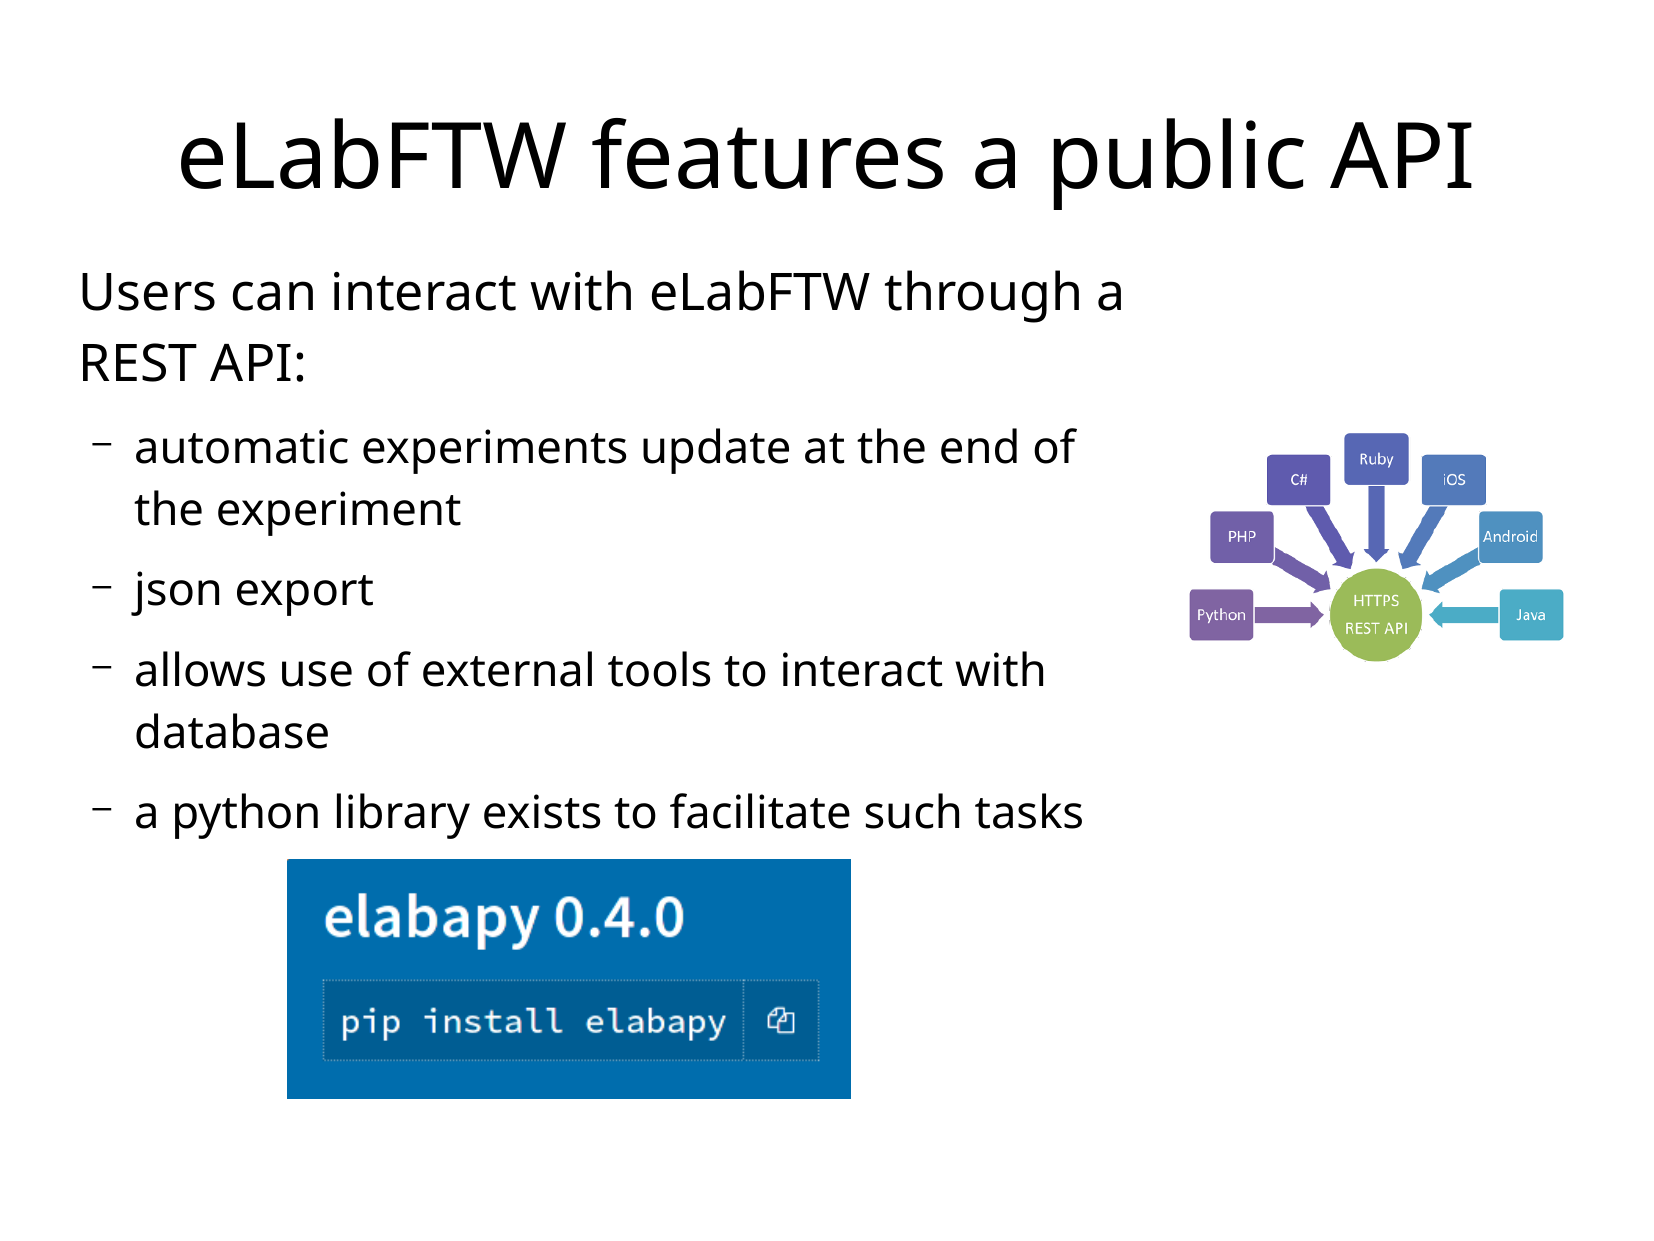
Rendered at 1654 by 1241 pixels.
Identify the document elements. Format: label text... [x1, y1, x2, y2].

title eLabFTW features a public API [82, 49, 1571, 257]
list Users can interact with eLabFTW through a REST API: automatic experiments update at the end of the experiment json export allows use of external tools to interact with database a python library exists to facilitate such tasks [23, 254, 1158, 851]
picture [1169, 432, 1583, 662]
picture [287, 859, 851, 1099]
